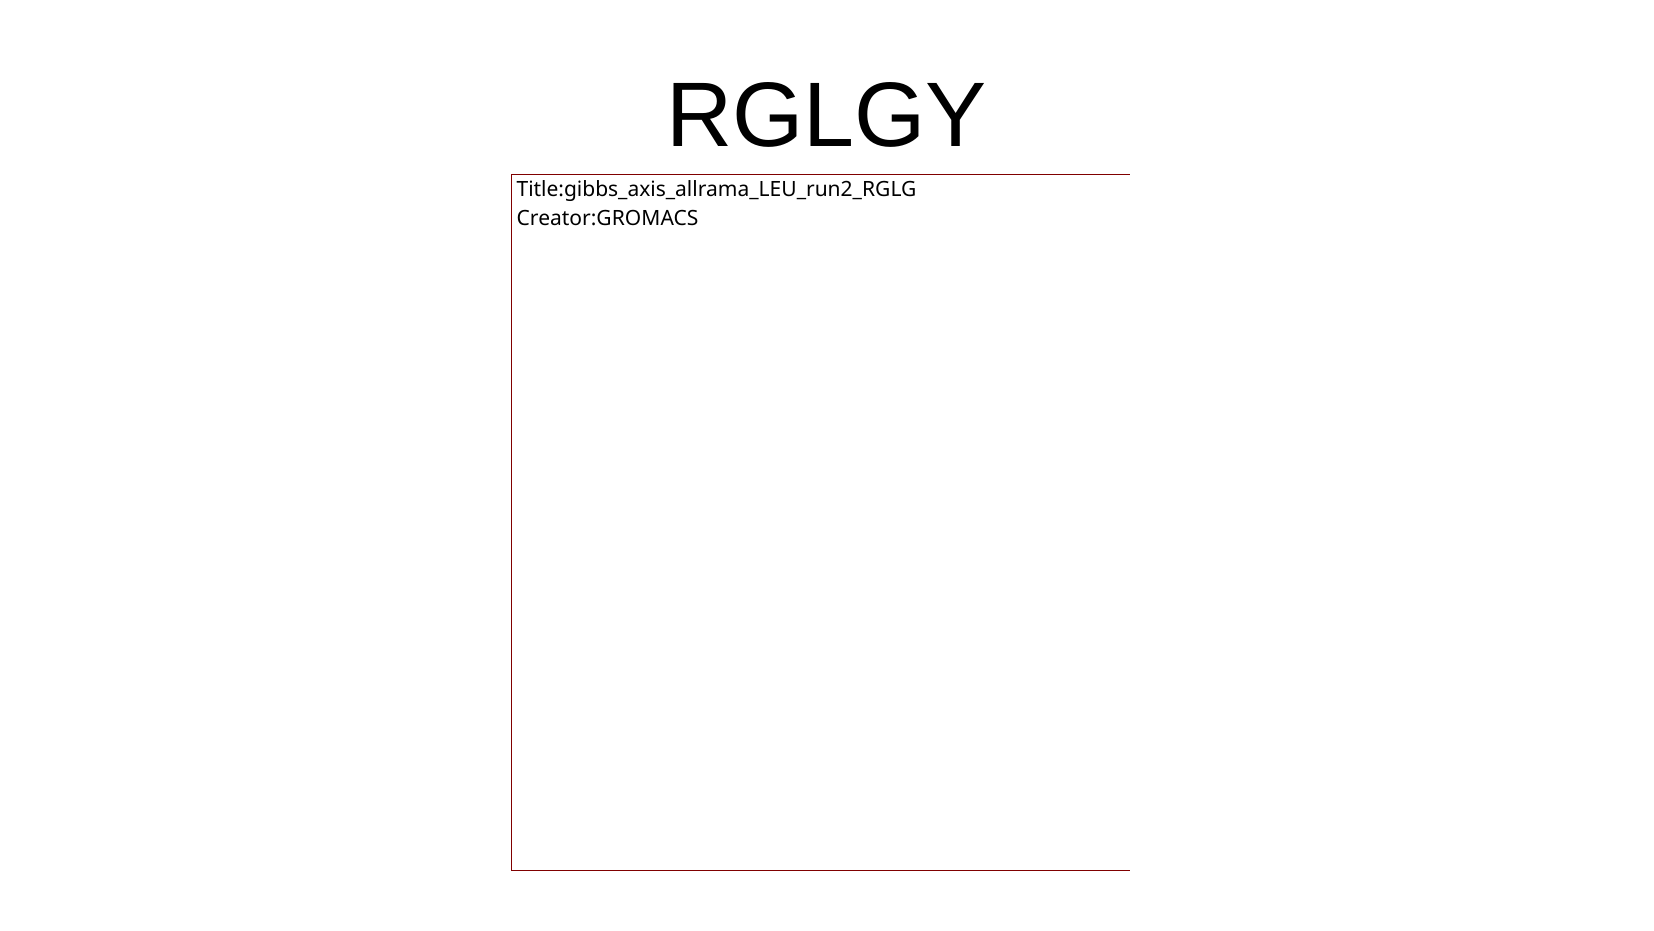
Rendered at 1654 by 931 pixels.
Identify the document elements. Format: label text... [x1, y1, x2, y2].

title RGLGY [82, 37, 1571, 193]
picture [510, 173, 1130, 871]
